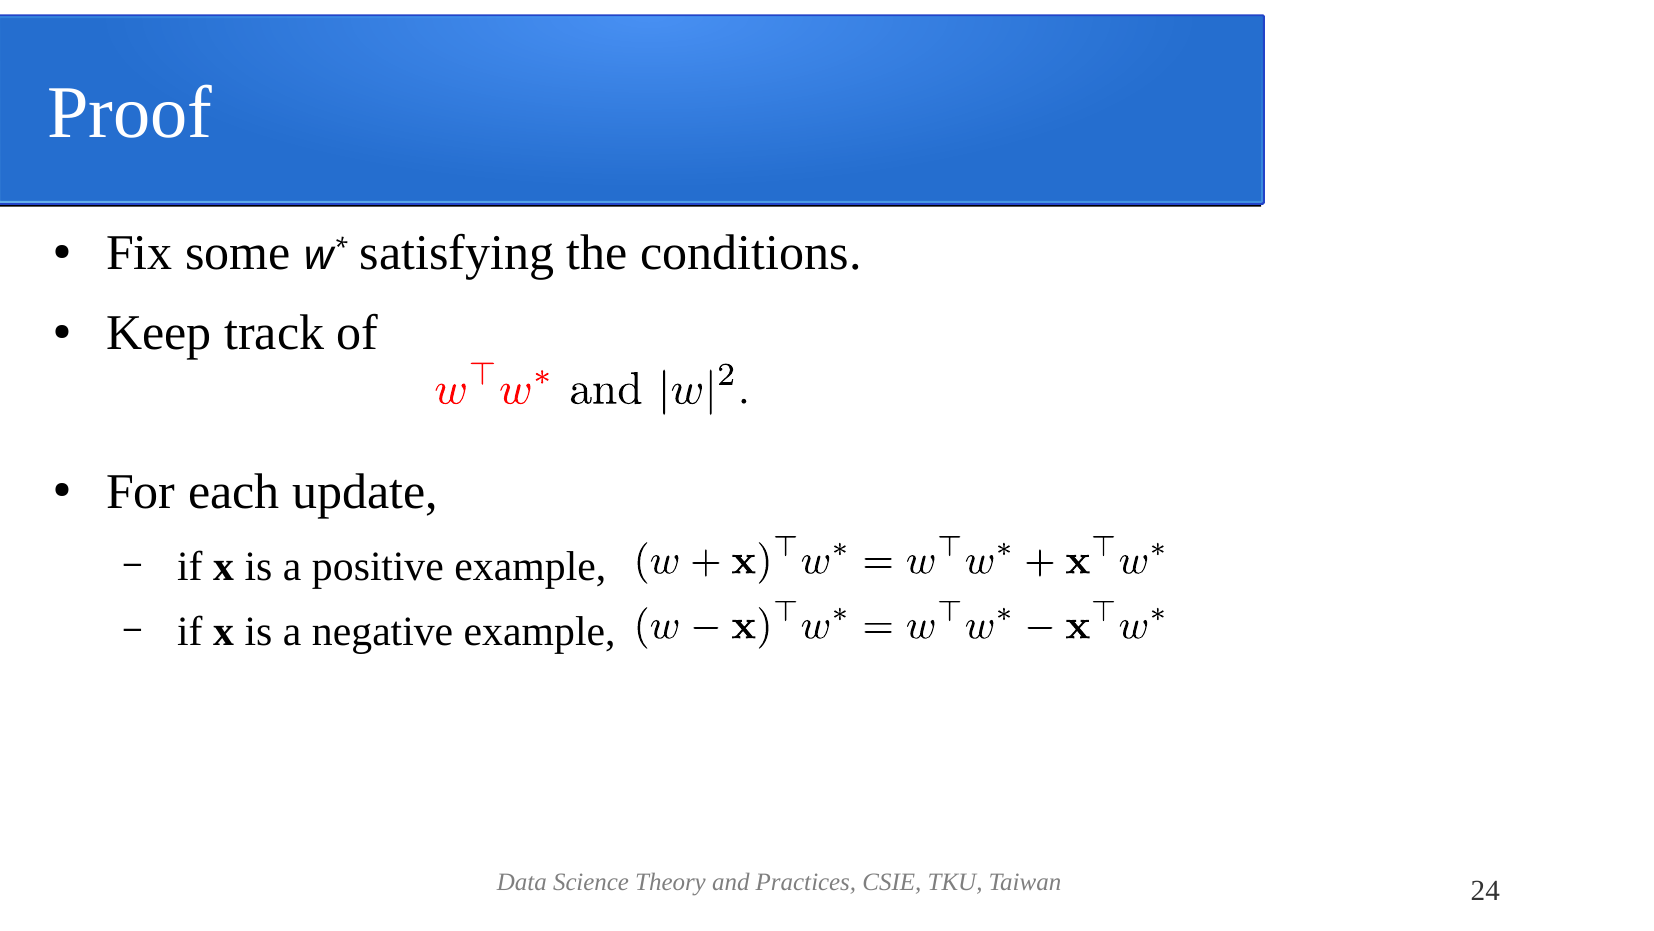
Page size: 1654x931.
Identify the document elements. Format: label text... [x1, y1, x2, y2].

picture [633, 536, 1164, 584]
list Fix some w* satisfying the conditions. Keep track of For each update, if x is a positive example, if x is a negative example, [35, 224, 1524, 764]
title Proof [47, 35, 1199, 189]
picture [633, 601, 1164, 649]
picture [434, 362, 747, 416]
